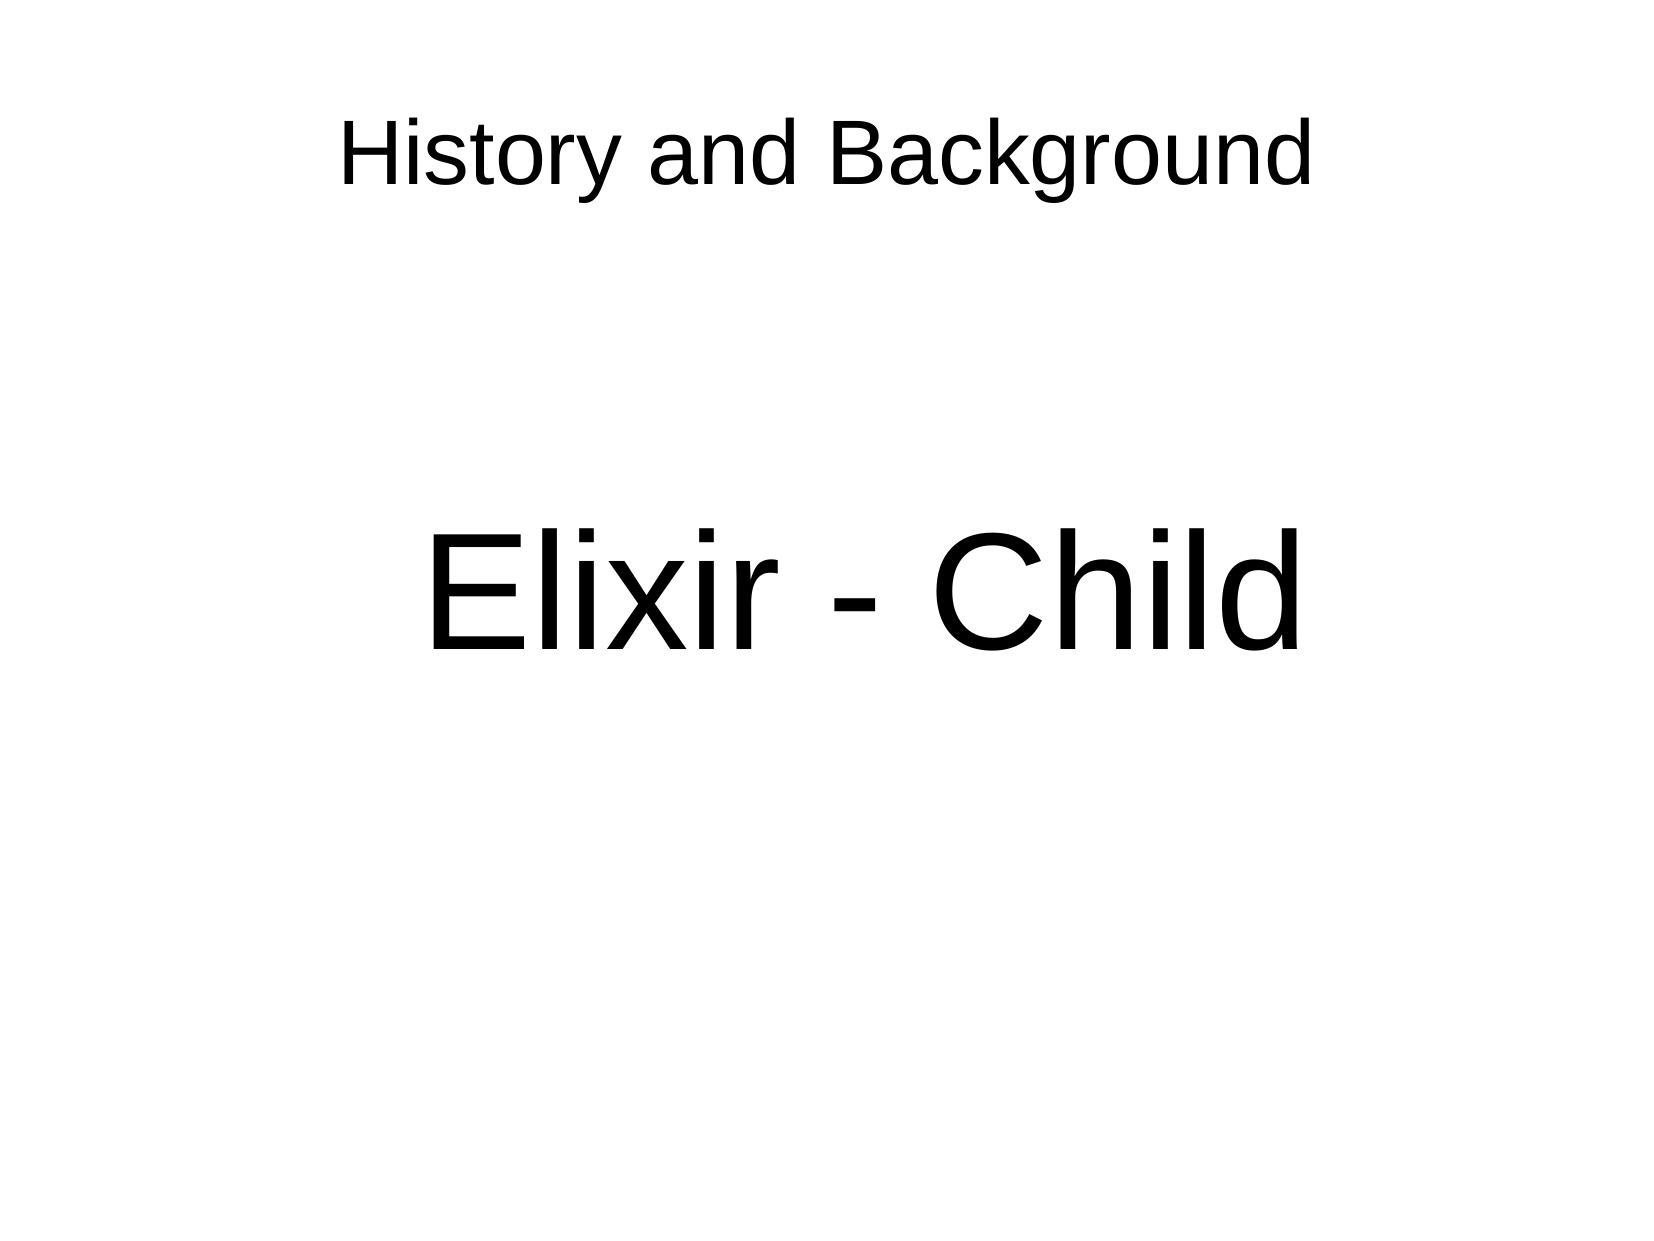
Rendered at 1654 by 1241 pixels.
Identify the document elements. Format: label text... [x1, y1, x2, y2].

list Elixir - Child [82, 290, 1571, 1010]
title History and Background [82, 49, 1571, 257]
